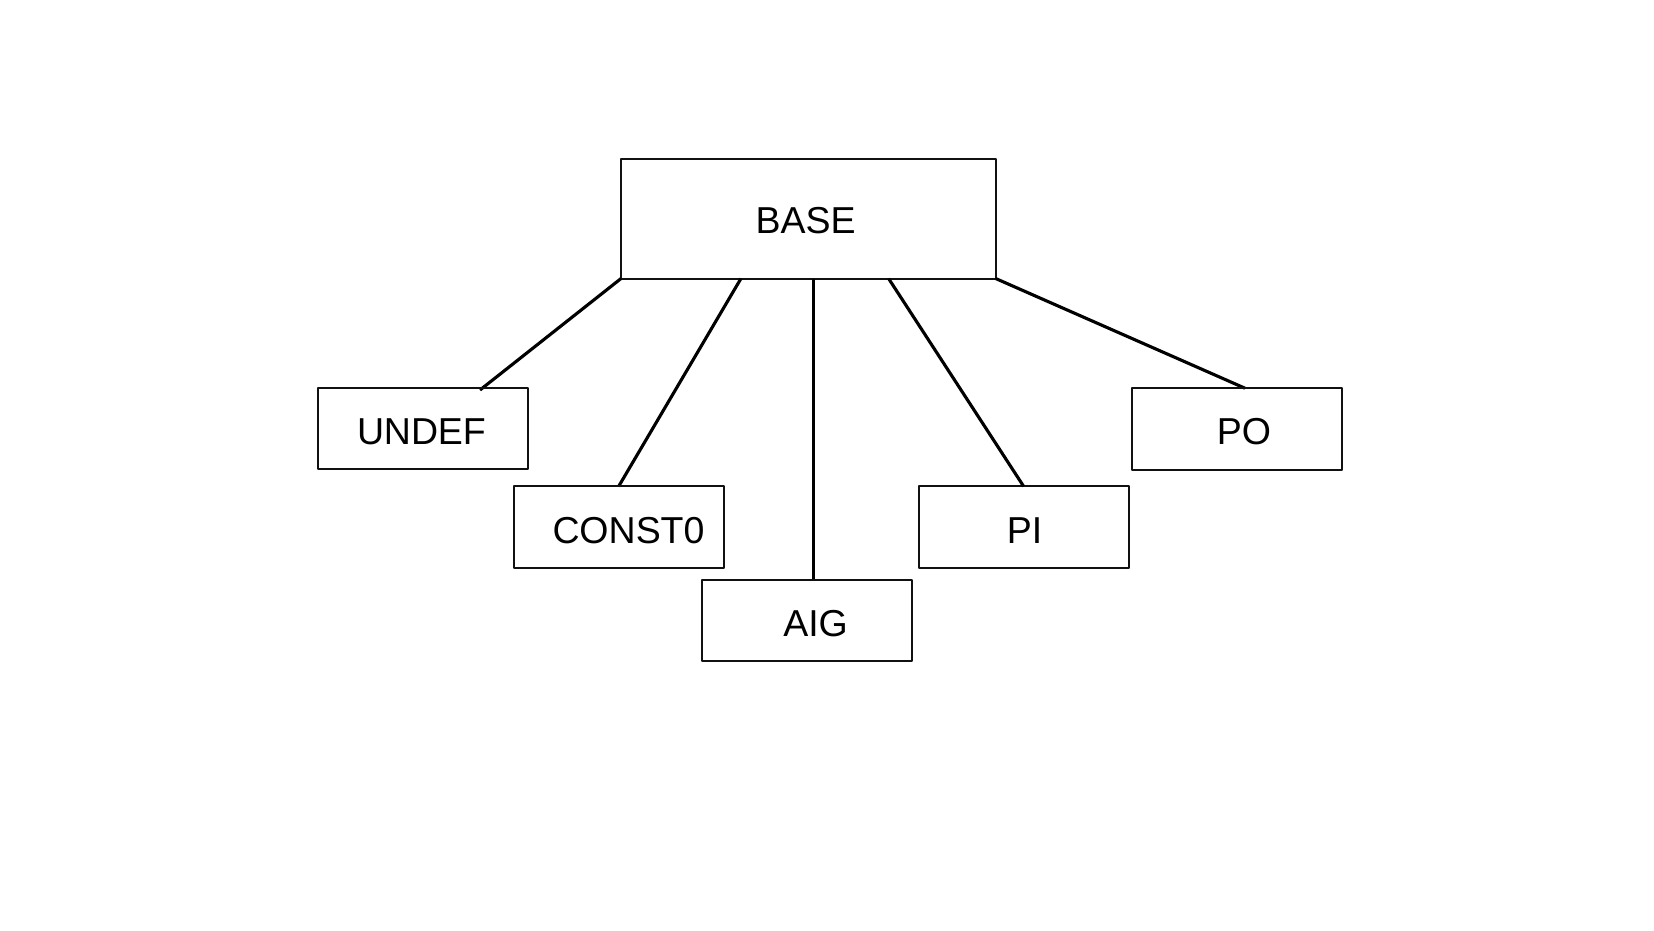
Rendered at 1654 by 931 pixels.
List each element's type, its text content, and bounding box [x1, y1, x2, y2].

text_box AIG [768, 595, 928, 652]
text_box BASE [740, 191, 871, 249]
text_box UNDEF [342, 403, 501, 461]
text_box PI [992, 501, 1174, 559]
text_box CONST0 [537, 501, 720, 559]
text_box PO [1202, 403, 1384, 461]
